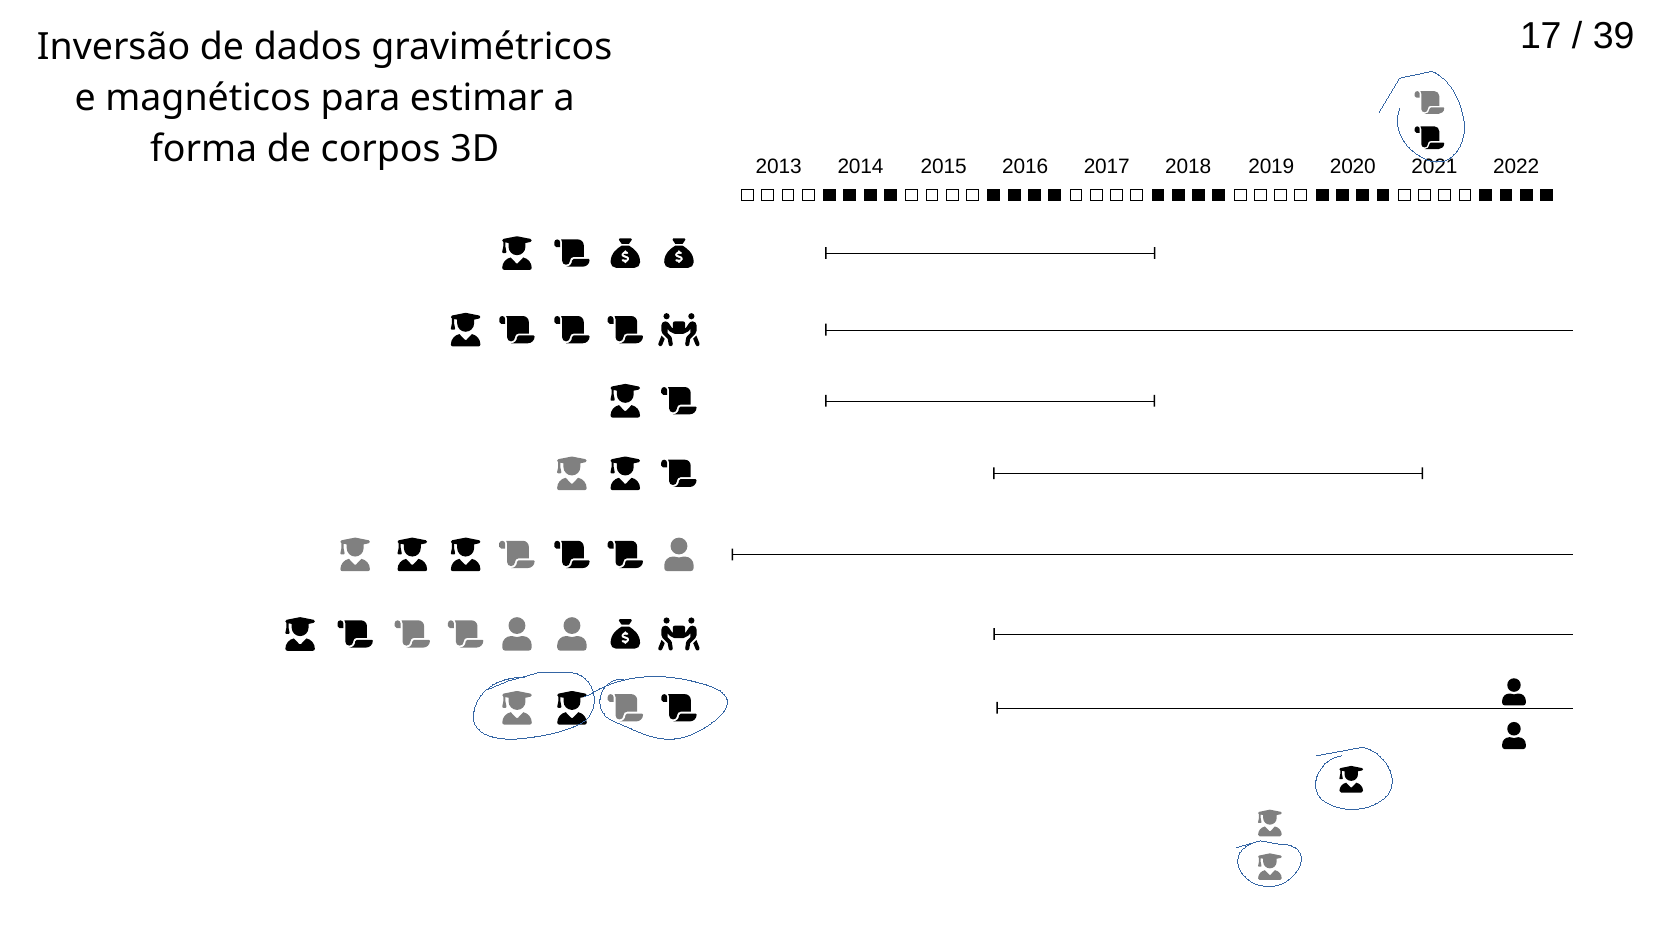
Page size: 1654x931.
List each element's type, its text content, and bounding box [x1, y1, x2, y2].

text_box [1212, 189, 1225, 201]
picture [285, 617, 315, 651]
picture [610, 456, 641, 491]
picture [610, 619, 641, 649]
picture [554, 313, 590, 346]
picture [658, 617, 700, 651]
picture [1502, 721, 1526, 750]
text_box [1048, 189, 1061, 201]
text_box [761, 189, 774, 201]
text_box [946, 189, 959, 201]
picture [610, 238, 641, 268]
text_box [1398, 189, 1411, 201]
text_box [782, 189, 794, 201]
text_box [497, 685, 536, 728]
text_box 2018 [1150, 147, 1227, 186]
picture [661, 457, 697, 489]
text_box [823, 189, 836, 201]
text_box 2021 [1396, 147, 1473, 186]
text_box [1356, 189, 1369, 201]
text_box [1540, 189, 1553, 201]
text_box 2013 [740, 147, 817, 186]
picture [1414, 124, 1445, 151]
text_box <number> / 39 [1375, 0, 1654, 71]
picture [554, 538, 590, 571]
text_box 2017 [1068, 147, 1145, 186]
text_box [1500, 189, 1512, 201]
text_box [1234, 189, 1247, 201]
text_box [550, 450, 589, 493]
picture [661, 692, 697, 724]
picture [1339, 765, 1364, 793]
text_box [1520, 189, 1533, 201]
text_box [741, 189, 754, 201]
text_box [333, 532, 372, 575]
text_box [1413, 83, 1446, 119]
text_box [393, 611, 432, 654]
text_box [497, 611, 536, 654]
text_box 2014 [822, 147, 899, 186]
text_box [1130, 189, 1143, 201]
picture [397, 537, 428, 572]
text_box [1336, 189, 1349, 201]
text_box [884, 189, 897, 201]
text_box [1110, 189, 1123, 201]
text_box [926, 189, 938, 201]
text_box [1459, 189, 1471, 201]
text_box [659, 534, 698, 577]
text_box [1028, 189, 1041, 201]
text_box [966, 189, 979, 201]
picture [658, 313, 700, 347]
text_box [864, 189, 877, 201]
text_box [987, 189, 1000, 201]
text_box 2015 [905, 147, 982, 186]
picture [502, 236, 532, 270]
text_box [552, 611, 591, 654]
text_box [1294, 189, 1307, 201]
text_box [1172, 189, 1185, 201]
picture [661, 385, 697, 417]
text_box [1008, 189, 1021, 201]
picture [450, 312, 481, 347]
text_box [1316, 189, 1329, 201]
picture [450, 537, 481, 572]
text_box [1192, 189, 1205, 201]
text_box [905, 189, 918, 201]
text_box [499, 532, 538, 575]
picture [607, 313, 644, 346]
text_box Inversão de dados gravimétricos e magnéticos para estimar a forma de corpos 3D [11, 33, 638, 159]
text_box [1257, 851, 1284, 880]
text_box [1257, 808, 1284, 838]
text_box [1479, 189, 1492, 201]
text_box [802, 189, 815, 201]
picture [664, 238, 694, 268]
picture [610, 383, 641, 418]
picture [337, 618, 373, 650]
text_box 2020 [1315, 147, 1391, 186]
picture [607, 538, 644, 571]
picture [557, 690, 587, 725]
picture [554, 237, 590, 269]
text_box [1152, 189, 1164, 201]
text_box [1438, 189, 1451, 201]
picture [499, 313, 535, 346]
text_box [843, 189, 856, 201]
text_box [1254, 189, 1267, 201]
text_box [1090, 189, 1103, 201]
text_box 2022 [1478, 147, 1555, 186]
text_box [606, 685, 644, 728]
text_box 2019 [1233, 147, 1310, 186]
picture [1502, 678, 1526, 706]
text_box [1070, 189, 1082, 201]
text_box [1377, 189, 1389, 201]
text_box 2016 [987, 147, 1064, 186]
text_box [446, 611, 485, 654]
text_box [1418, 189, 1431, 201]
text_box [1274, 189, 1287, 201]
